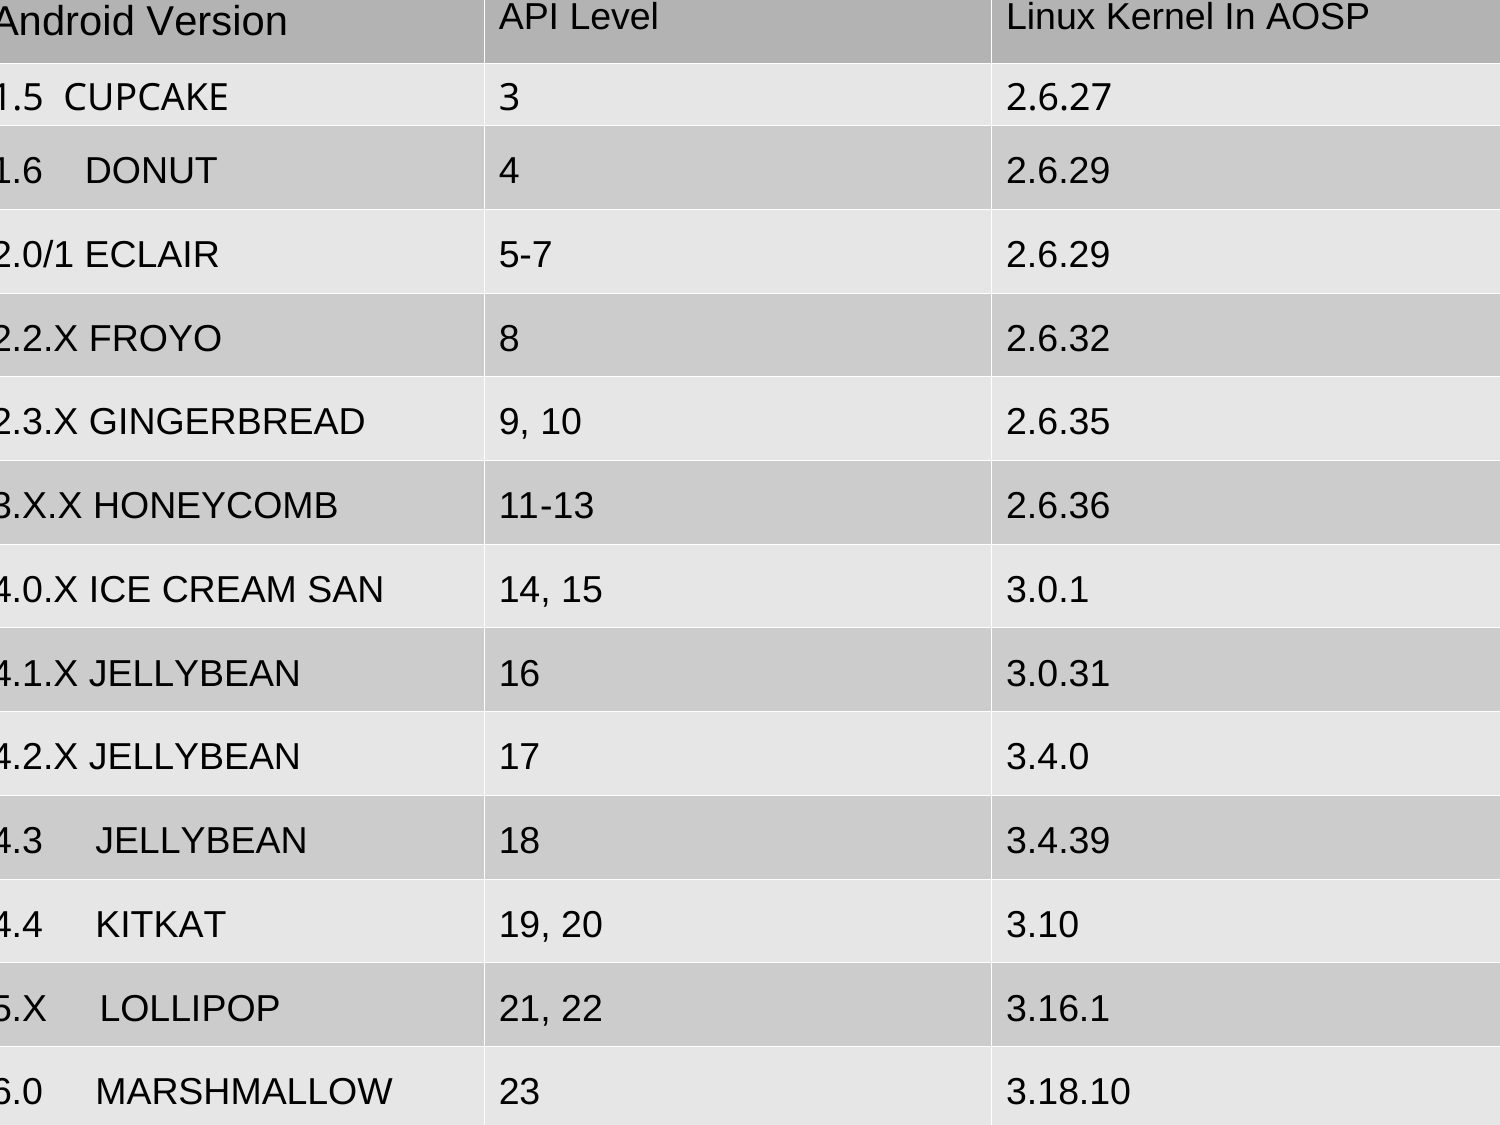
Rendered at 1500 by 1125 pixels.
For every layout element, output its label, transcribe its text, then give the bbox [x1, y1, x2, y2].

table_cell 5.X LOLLIPOP [0, 963, 484, 1046]
table_cell 2.0/1 ECLAIR [0, 210, 484, 293]
table_cell 2.2.X FROYO [0, 294, 484, 376]
table_header Linux Kernel In AOSP [992, 0, 1500, 63]
table_cell 6.0 MARSHMALLOW [0, 1047, 484, 1125]
table_cell 16 [485, 628, 991, 711]
table_cell 3.4.39 [992, 796, 1500, 879]
table_cell 3.4.0 [992, 712, 1500, 795]
table_cell 2.3.X GINGERBREAD [0, 377, 484, 460]
table_cell 5-7 [485, 210, 991, 293]
table_cell 2.6.35 [992, 377, 1500, 460]
table_cell 1.5 CUPCAKE [0, 64, 484, 125]
table_cell 4.4 KITKAT [0, 880, 484, 962]
table_cell 2.6.27 [992, 64, 1500, 125]
table_cell 4.3 JELLYBEAN [0, 796, 484, 879]
table_cell 19, 20 [485, 880, 991, 962]
table_cell 4 [485, 126, 991, 209]
table_cell 2.6.29 [992, 126, 1500, 209]
table_cell 17 [485, 712, 991, 795]
table_cell 3.0.31 [992, 628, 1500, 711]
table_cell 2.6.29 [992, 210, 1500, 293]
table_cell 11-13 [485, 461, 991, 544]
table_cell 3.X.X HONEYCOMB [0, 461, 484, 544]
table_cell 3.16.1 [992, 963, 1500, 1046]
table_cell 9, 10 [485, 377, 991, 460]
table_cell 3.18.10 [992, 1047, 1500, 1125]
table_cell 1.6 DONUT [0, 126, 484, 209]
table_cell 23 [485, 1047, 991, 1125]
table_cell 18 [485, 796, 991, 879]
table_cell 3.0.1 [992, 545, 1500, 627]
table_cell 2.6.36 [992, 461, 1500, 544]
table_cell 3 [485, 64, 991, 125]
table_cell 21, 22 [485, 963, 991, 1046]
table_cell 8 [485, 294, 991, 376]
table_header API Level [485, 0, 991, 63]
table_cell 4.2.X JELLYBEAN [0, 712, 484, 795]
table_header Android Version [0, 0, 484, 63]
table_cell 4.1.X JELLYBEAN [0, 628, 484, 711]
table_cell 2.6.32 [992, 294, 1500, 376]
table_cell 3.10 [992, 880, 1500, 962]
table_cell 4.0.X ICE CREAM SAN [0, 545, 484, 627]
table_cell 14, 15 [485, 545, 991, 627]
